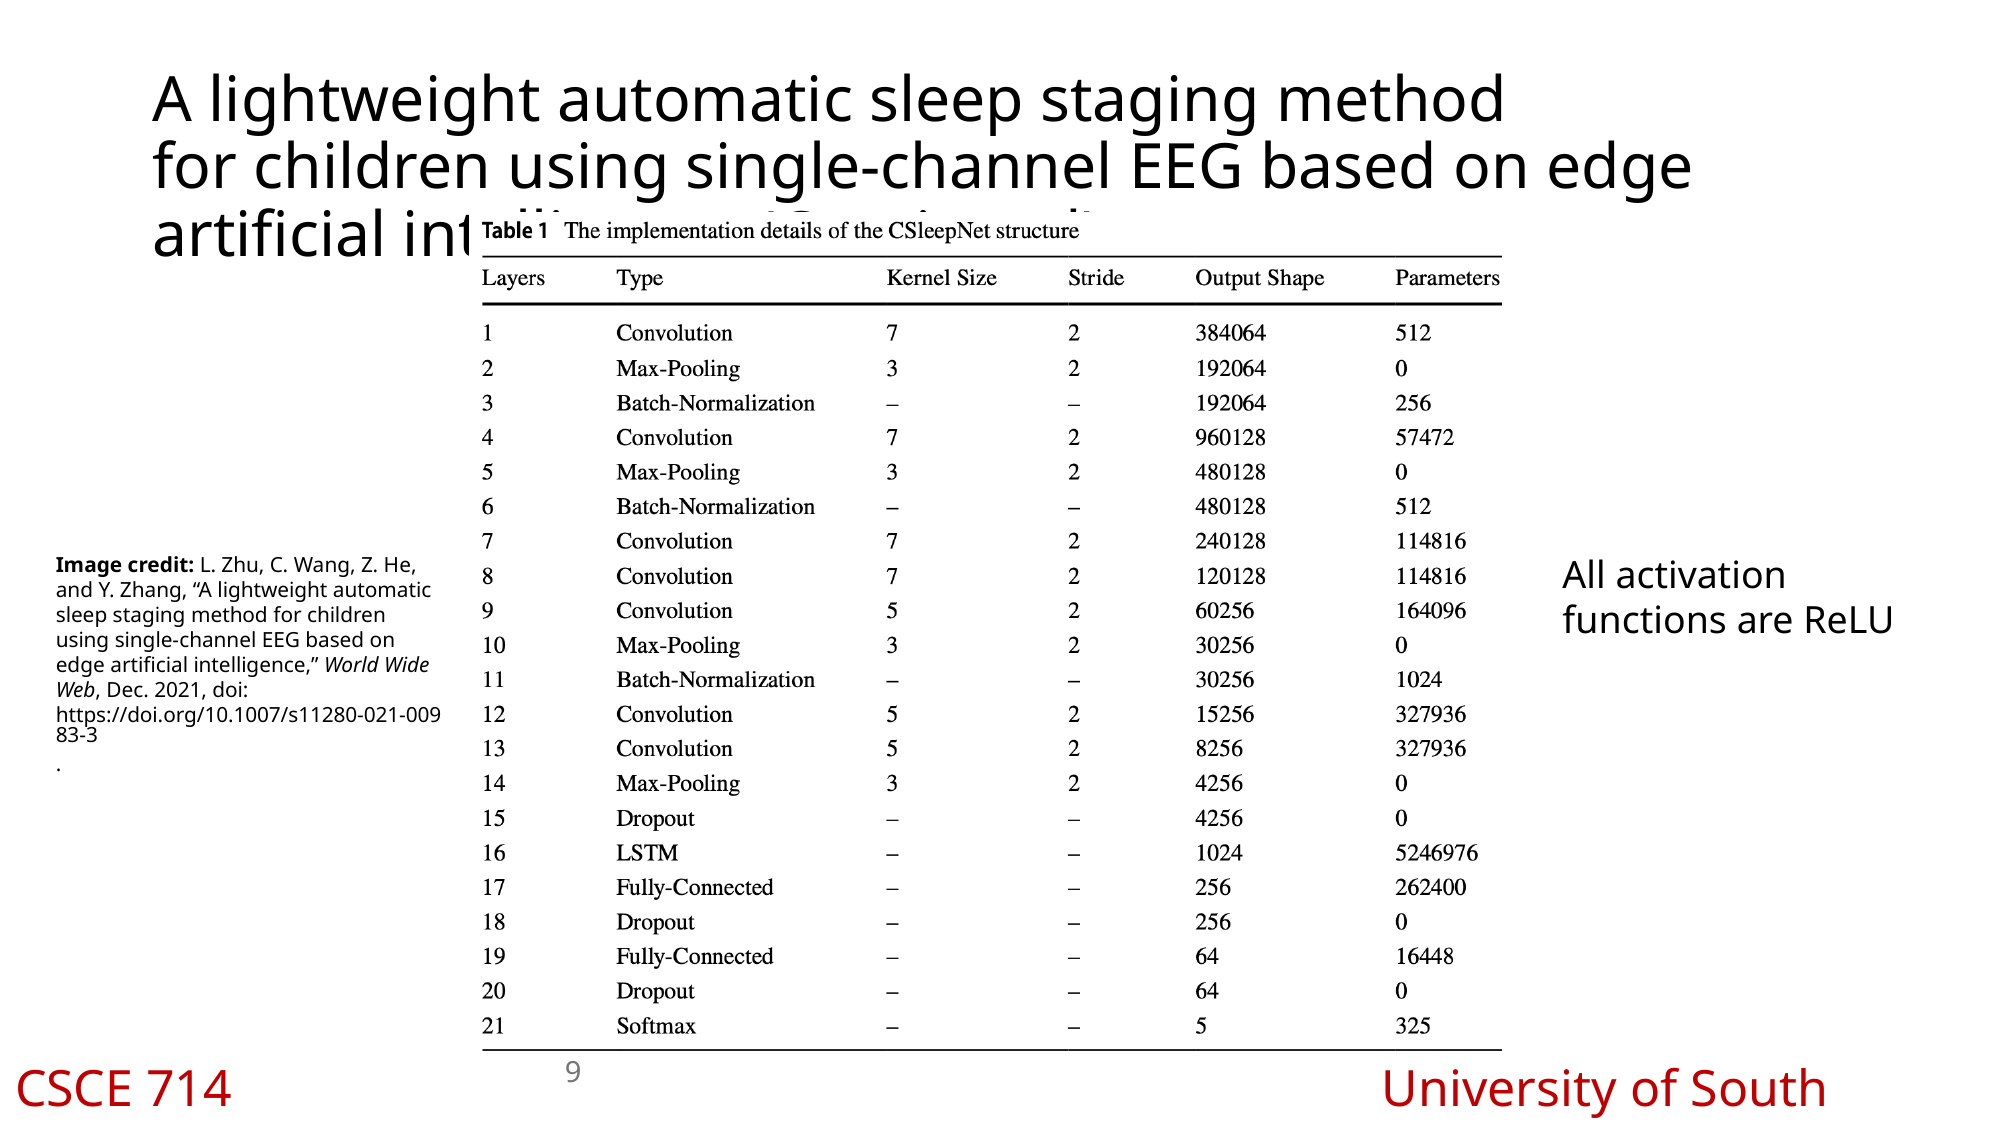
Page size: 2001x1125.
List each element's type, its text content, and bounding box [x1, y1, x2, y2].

text_box University of South Carolina [1366, 1049, 2000, 1125]
title A lightweight automatic sleep staging method for children using single‑channel EEG based on edge artificial intelligence (Continued) [137, 59, 1863, 278]
text_box Image credit: L. Zhu, C. Wang, Z. He, and Y. Zhang, “A lightweight automatic sleep staging method for children using single-channel EEG based on edge artificial intelligence,” World Wide Web, Dec. 2021, doi: https://doi.org/10.1007/s11280-021-00983-3. [40, 543, 457, 782]
slide_number 9 [549, 1042, 1000, 1103]
text_box CSCE 714 [0, 1049, 249, 1125]
text_box All activation functions are ReLU [1547, 543, 1960, 650]
picture [469, 212, 1514, 1065]
